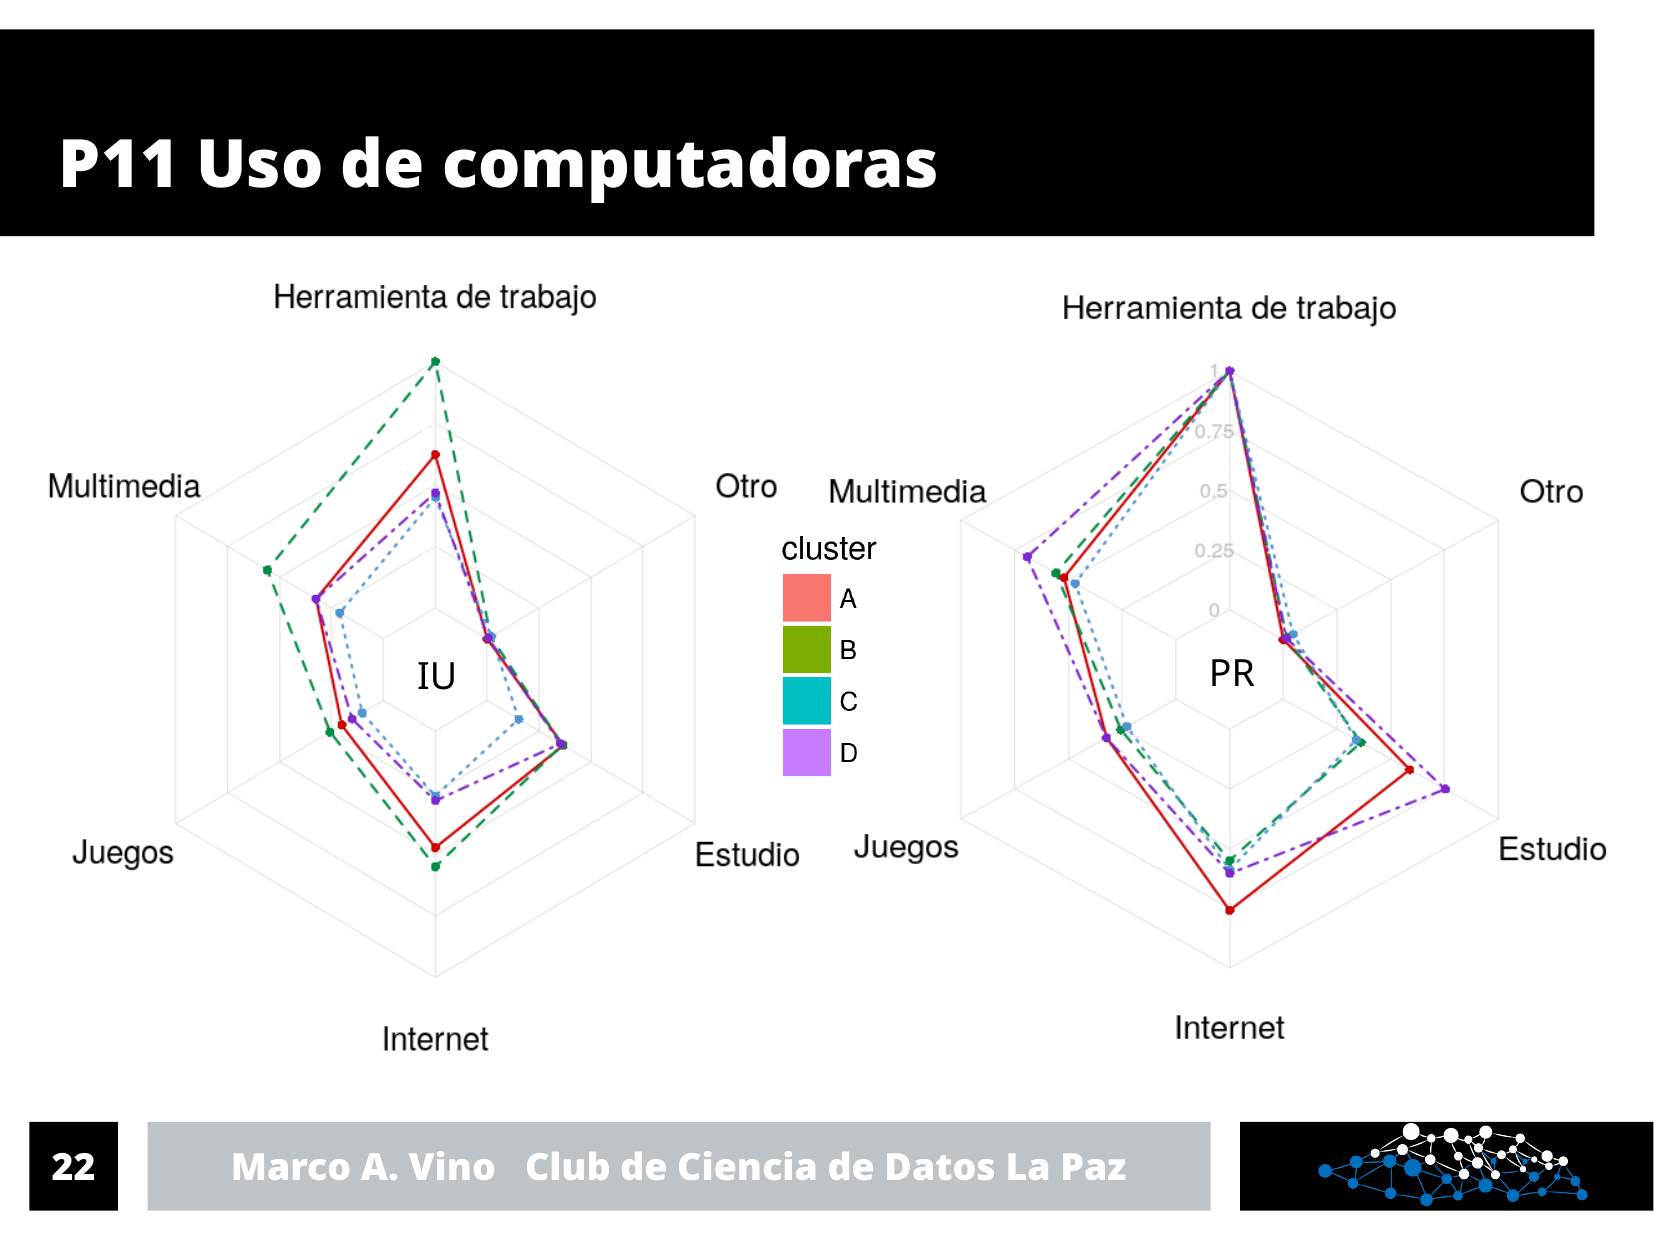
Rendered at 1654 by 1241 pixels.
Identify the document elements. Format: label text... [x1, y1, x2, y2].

text_box IU [402, 641, 484, 706]
picture [1310, 1107, 1599, 1225]
text_box PR [1194, 639, 1300, 741]
picture [30, 265, 1609, 1095]
title P11 Uso de computadoras [58, 58, 1595, 207]
